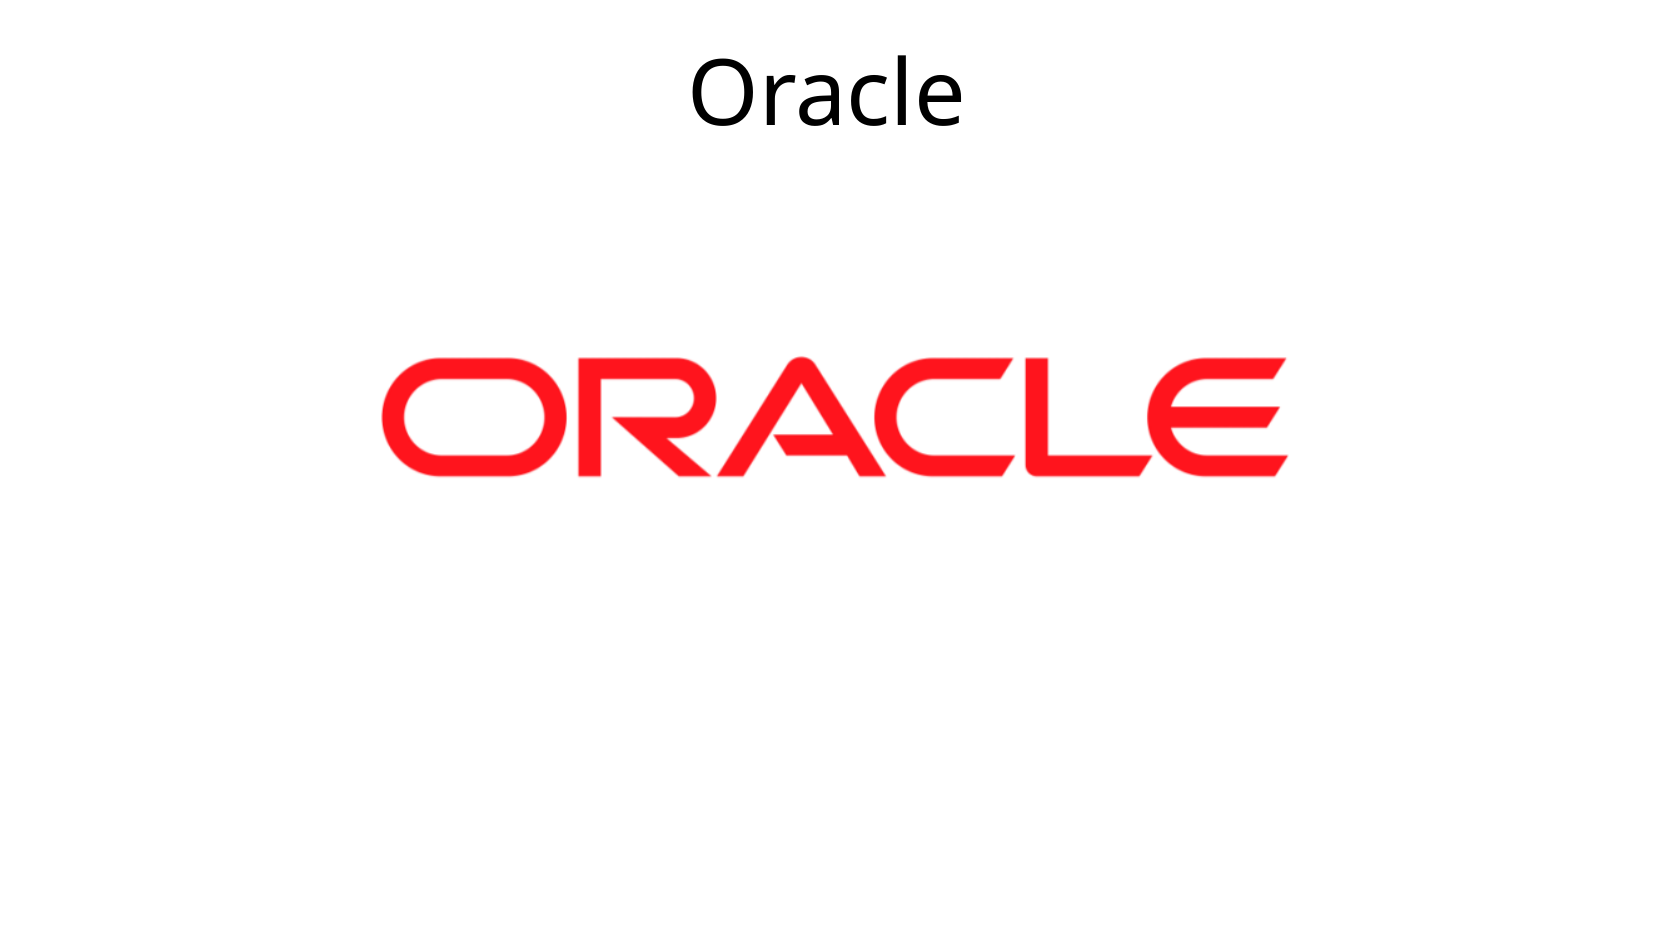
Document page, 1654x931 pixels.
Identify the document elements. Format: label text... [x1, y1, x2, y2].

title Oracle [82, 37, 1571, 142]
picture [354, 336, 1335, 500]
